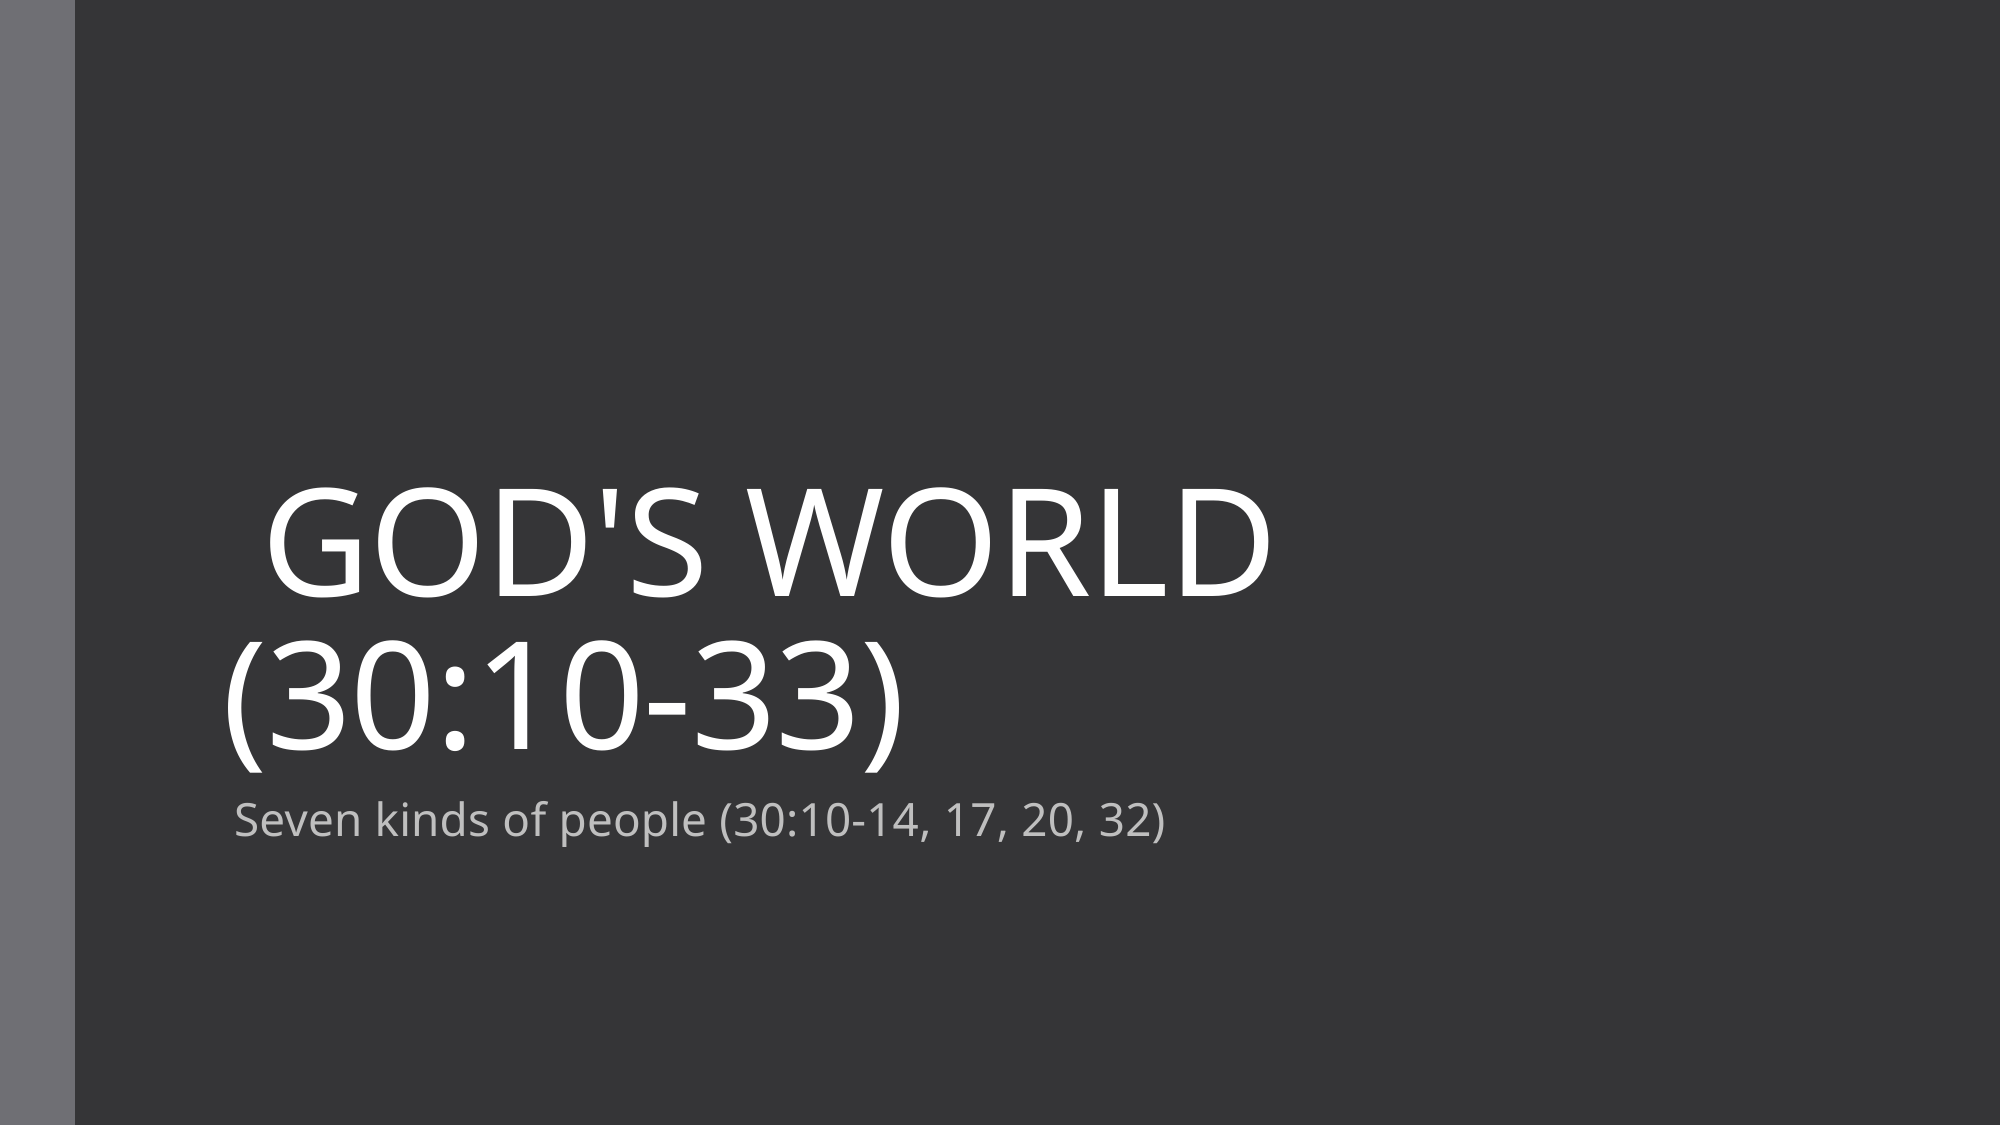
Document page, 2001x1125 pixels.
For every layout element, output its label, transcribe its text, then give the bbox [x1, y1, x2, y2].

subtitle Seven kinds of people (30:10-14, 17, 20, 32) [206, 787, 1752, 1066]
title GOD'S WORLD (30:10-33) [206, 124, 1752, 787]
